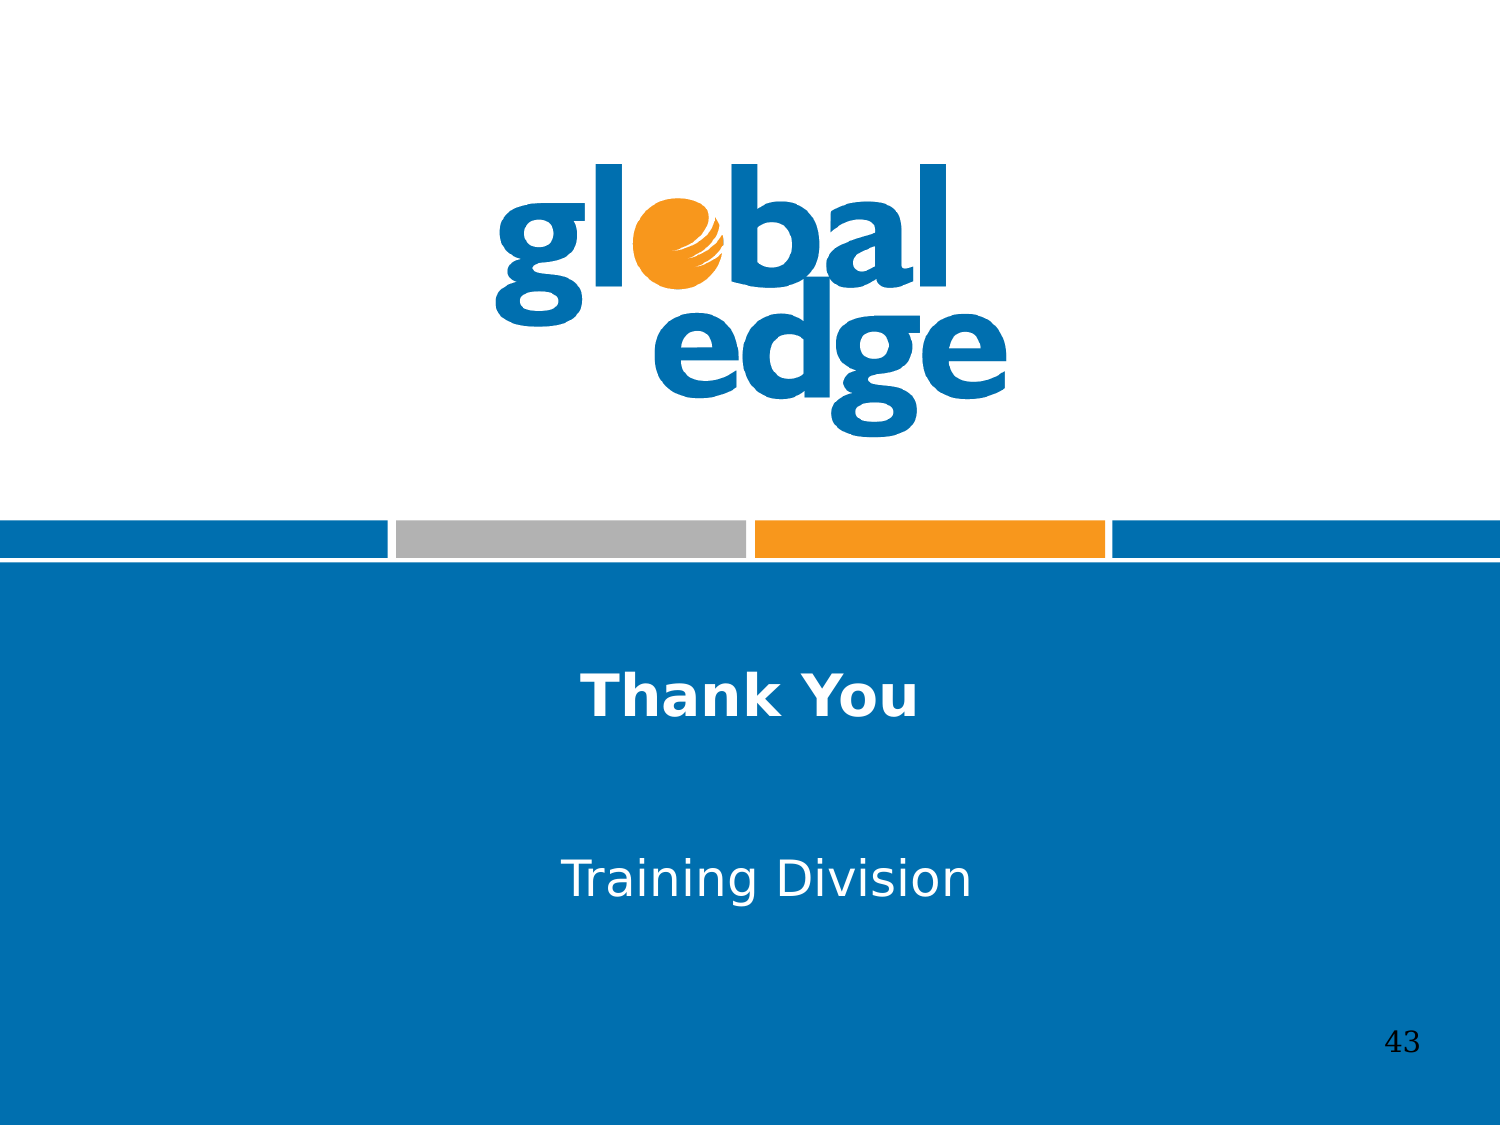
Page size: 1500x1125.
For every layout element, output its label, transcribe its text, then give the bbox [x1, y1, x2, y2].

picture [442, 115, 1055, 486]
title Thank You [112, 599, 1388, 787]
subtitle Training Division [225, 838, 1276, 918]
